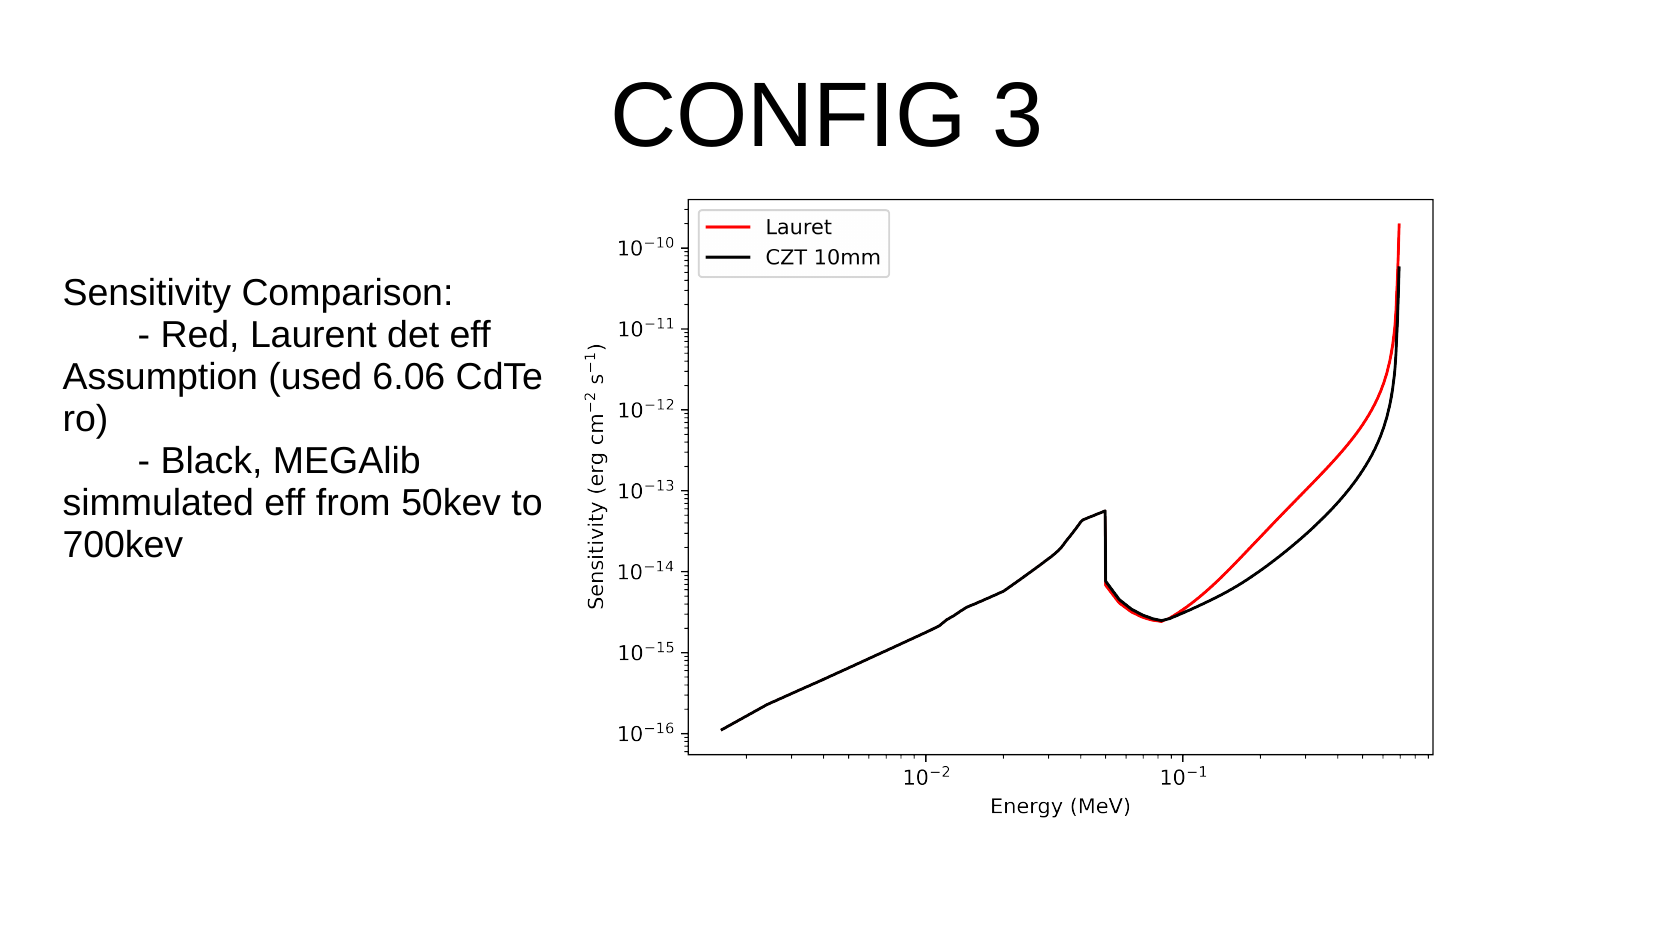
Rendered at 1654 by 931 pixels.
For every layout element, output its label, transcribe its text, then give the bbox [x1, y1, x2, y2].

picture [568, 193, 1529, 834]
title CONFIG 3 [82, 37, 1571, 193]
text_box Sensitivity Comparison: - Red, Laurent det eff Assumption (used 6.06 CdTe ro) - Black, MEGAlib simmulated eff from 50kev to 700kev [48, 263, 568, 651]
